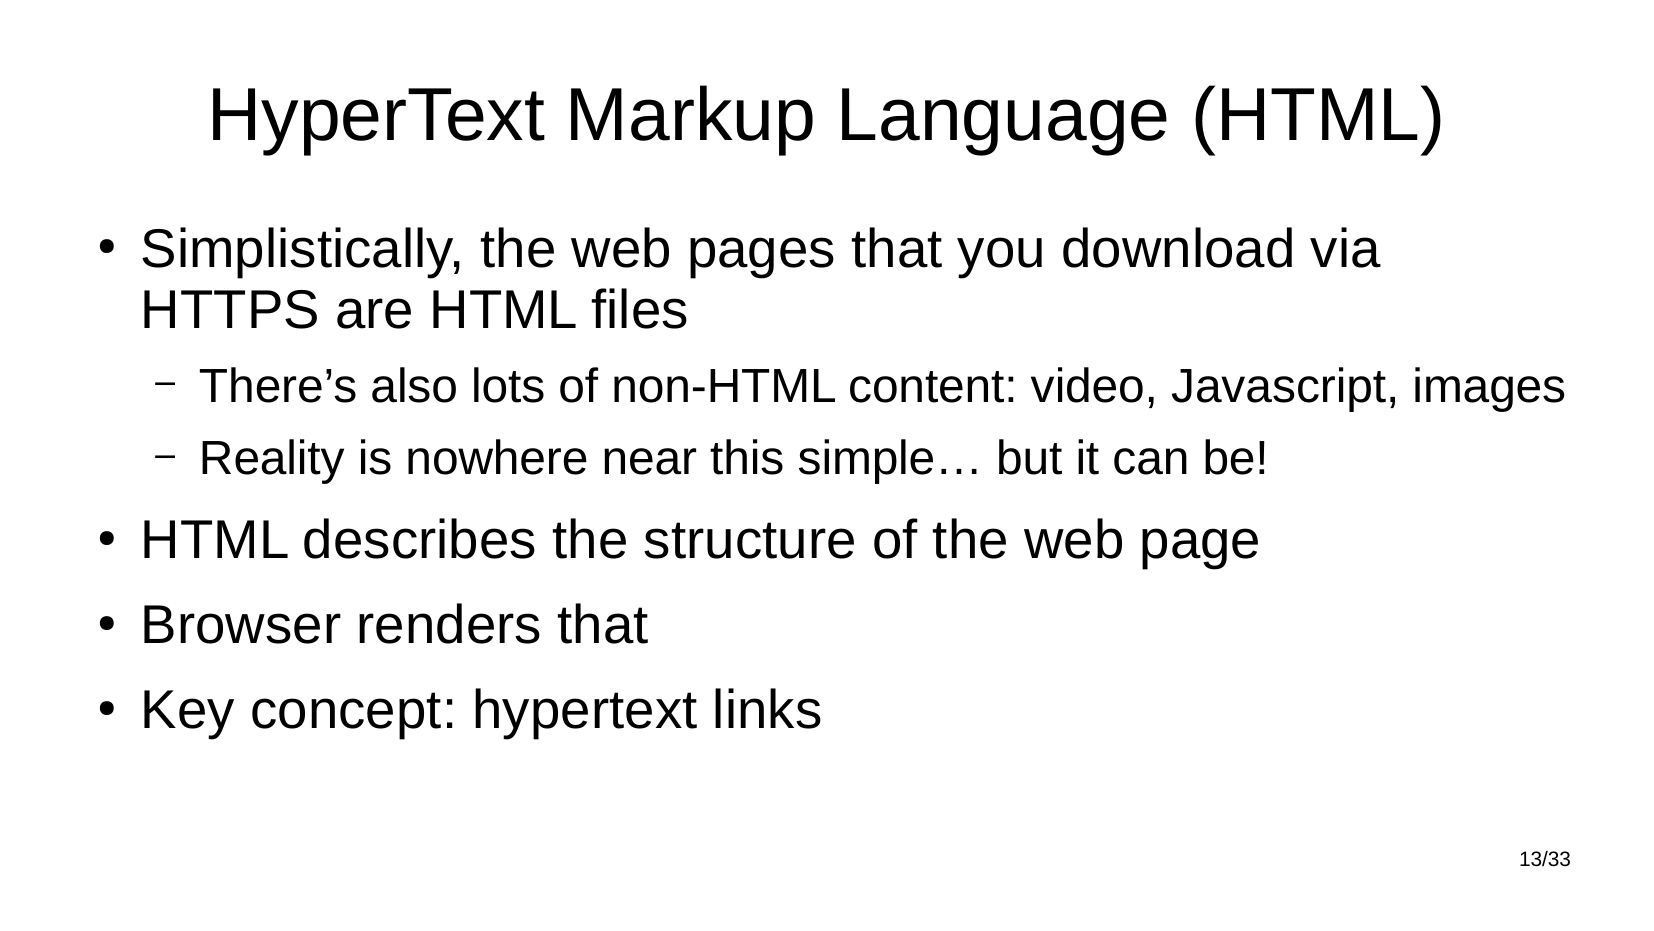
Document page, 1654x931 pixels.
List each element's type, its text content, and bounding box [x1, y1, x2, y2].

list Simplistically, the web pages that you download via HTTPS are HTML files There’s also lots of non-HTML content: video, Javascript, images Reality is nowhere near this simple… but it can be! HTML describes the structure of the web page Browser renders that Key concept: hypertext links [82, 217, 1571, 758]
title HyperText Markup Language (HTML) [82, 37, 1571, 193]
